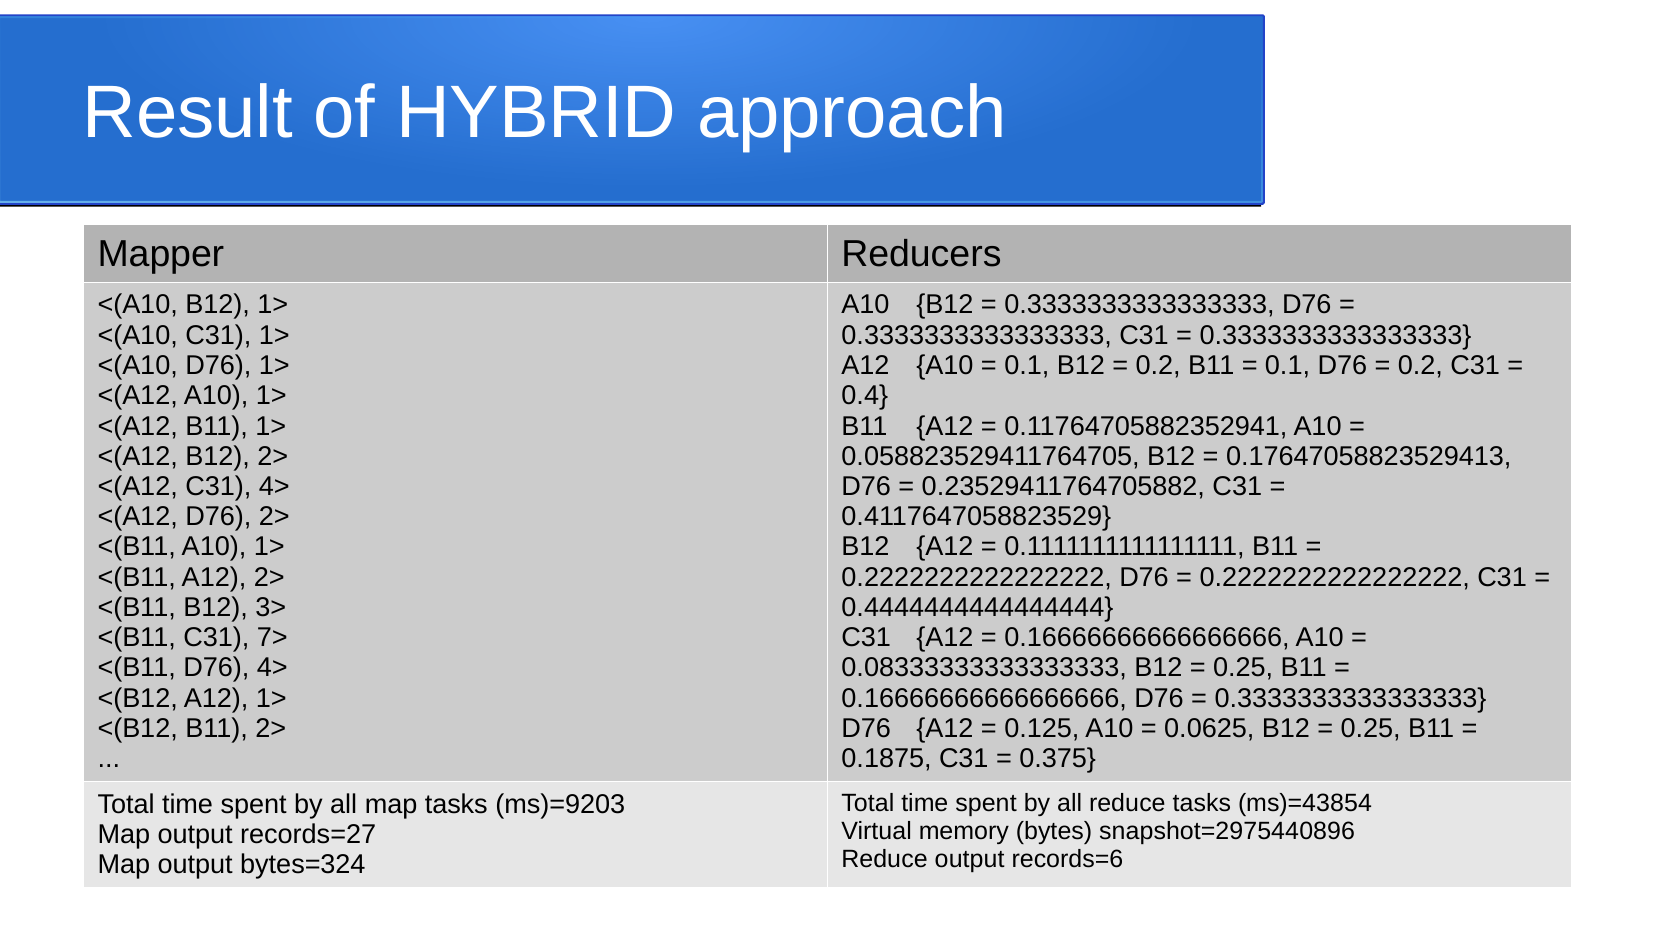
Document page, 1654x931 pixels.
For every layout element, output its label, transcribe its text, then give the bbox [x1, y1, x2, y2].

table_header Mapper [84, 225, 827, 282]
title Result of HYBRID approach [82, 35, 1235, 189]
table_cell <(A10, B12), 1> <(A10, C31), 1> <(A10, D76), 1> <(A12, A10), 1> <(A12, B11), 1> <(A12, B12), 2> <(A12, C31), 4> <(A12, D76), 2> <(B11, A10), 1> <(B11, A12), 2> <(B11, B12), 3> <(B11, C31), 7> <(B11, D76), 4> <(B12, A12), 1> <(B12, B11), 2> ... [84, 283, 827, 781]
table_cell Total time spent by all reduce tasks (ms)=43854 Virtual memory (bytes) snapshot=2975440896 Reduce output records=6 [828, 782, 1571, 887]
table_cell A10 {B12 = 0.3333333333333333, D76 = 0.3333333333333333, C31 = 0.3333333333333333} A12 {A10 = 0.1, B12 = 0.2, B11 = 0.1, D76 = 0.2, C31 = 0.4} B11 {A12 = 0.11764705882352941, A10 = 0.058823529411764705, B12 = 0.17647058823529413, D76 = 0.23529411764705882, C31 = 0.4117647058823529} B12 {A12 = 0.1111111111111111, B11 = 0.2222222222222222, D76 = 0.2222222222222222, C31 = 0.4444444444444444} C31 {A12 = 0.16666666666666666, A10 = 0.08333333333333333, B12 = 0.25, B11 = 0.16666666666666666, D76 = 0.3333333333333333} D76 {A12 = 0.125, A10 = 0.0625, B12 = 0.25, B11 = 0.1875, C31 = 0.375} [828, 283, 1571, 781]
table_header Reducers [828, 225, 1571, 282]
table_cell Total time spent by all map tasks (ms)=9203 Map output records=27 Map output bytes=324 [84, 782, 827, 887]
